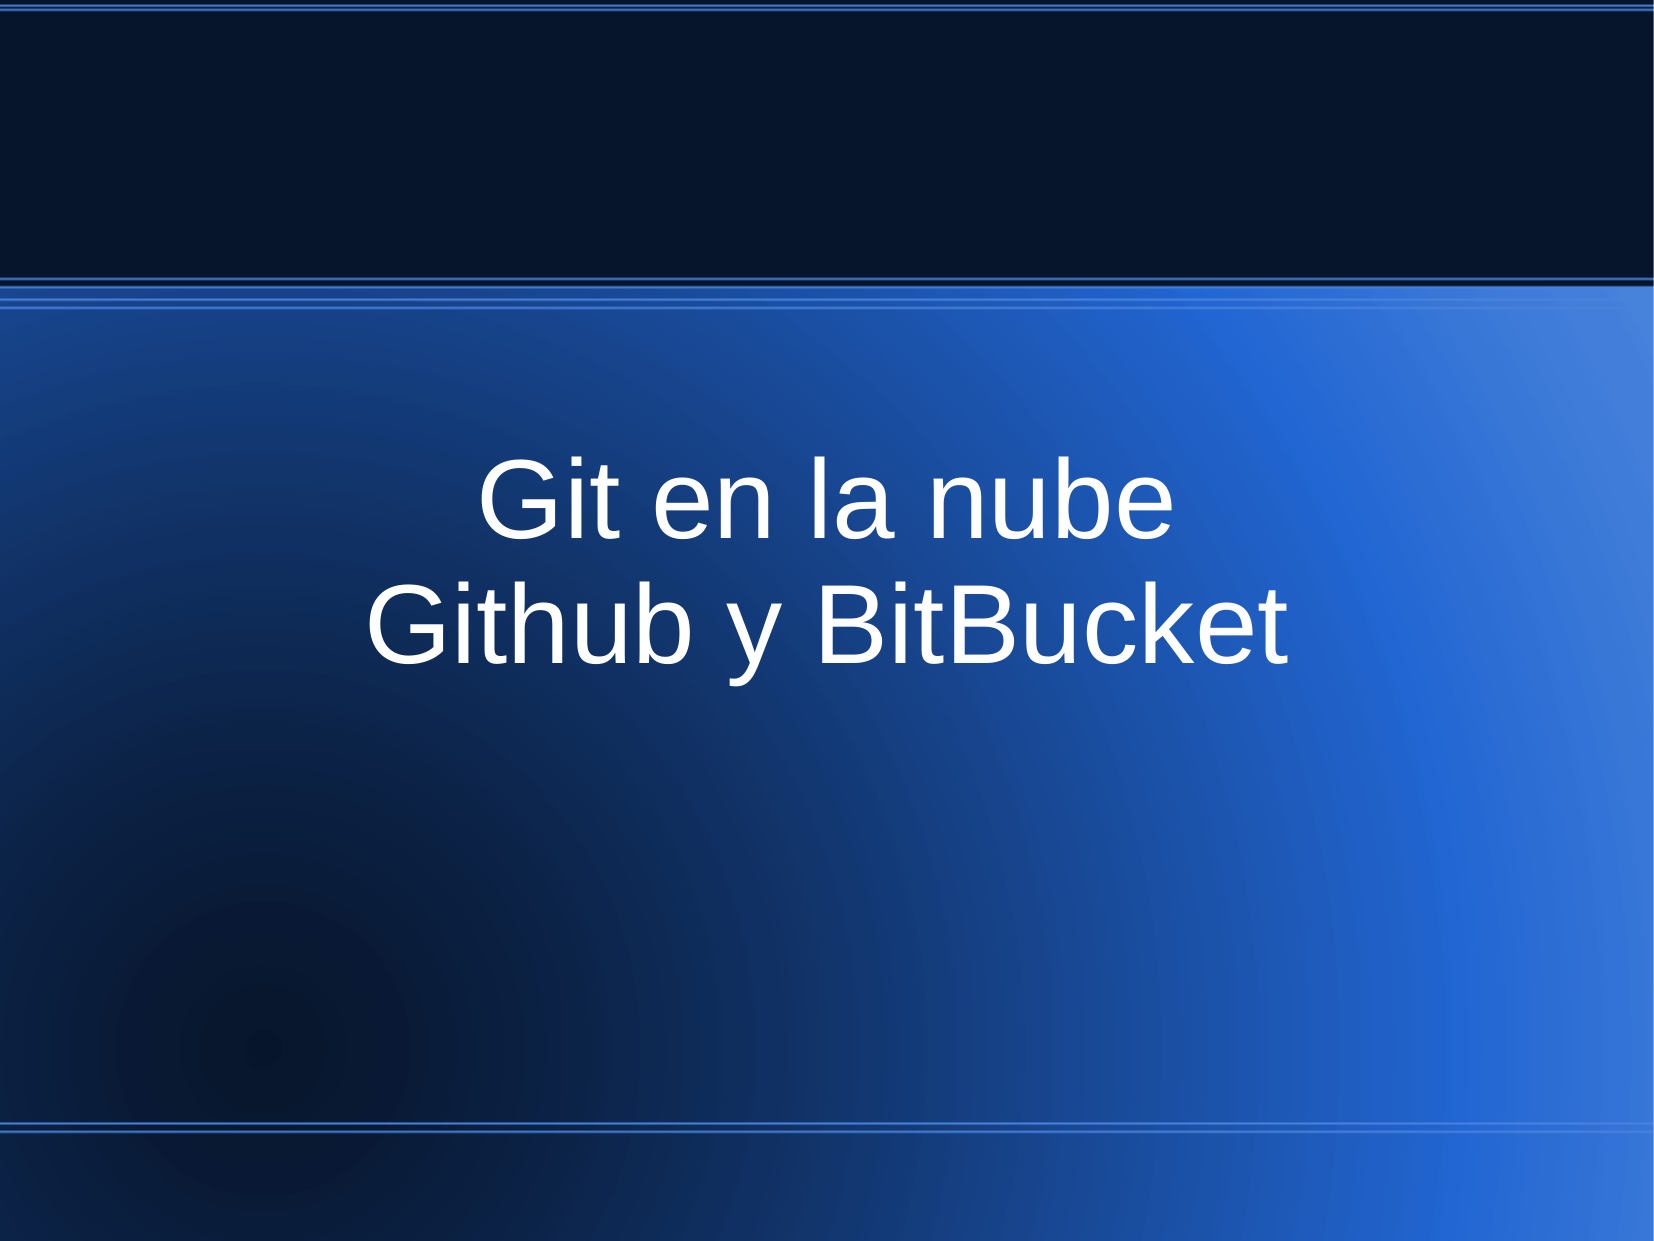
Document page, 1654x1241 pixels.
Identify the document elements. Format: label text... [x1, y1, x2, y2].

picture [0, 0, 1654, 1241]
subtitle Git en la nube Github y BitBucket [82, 49, 1571, 1075]
